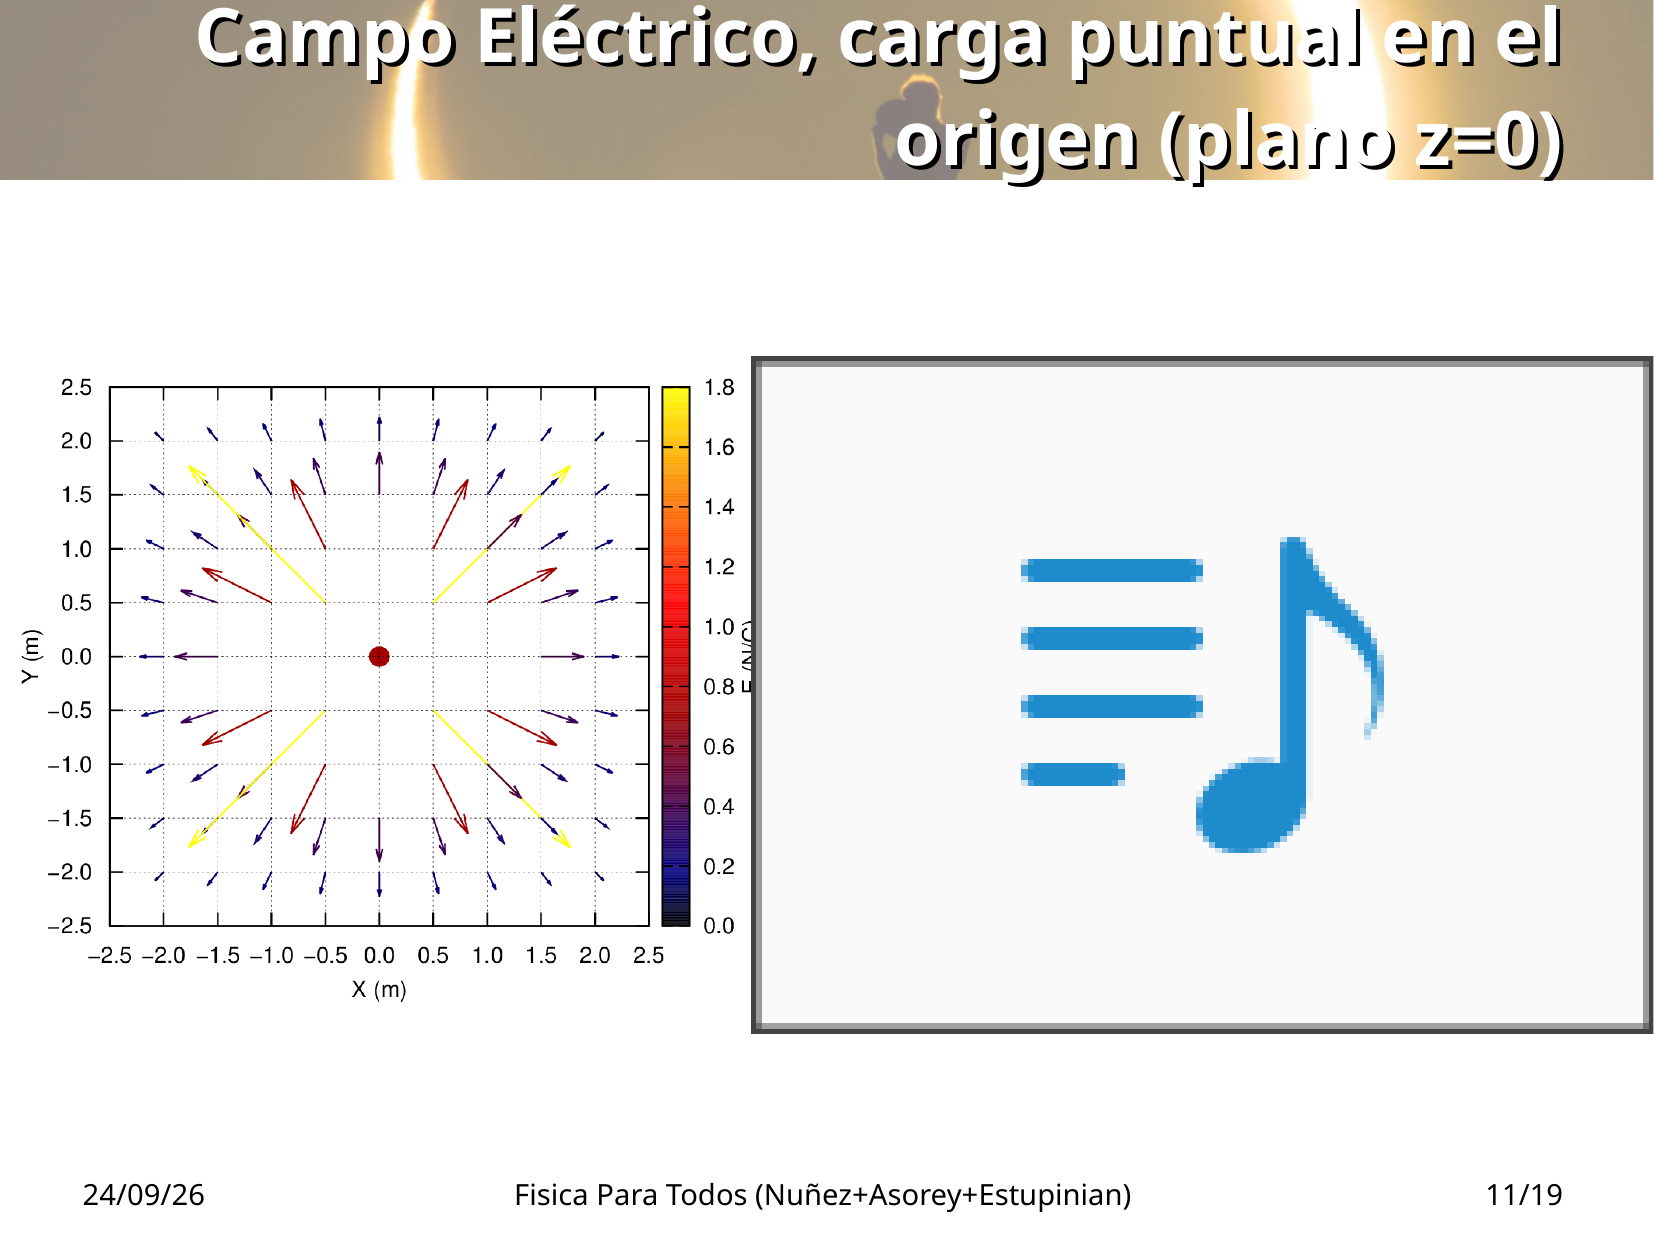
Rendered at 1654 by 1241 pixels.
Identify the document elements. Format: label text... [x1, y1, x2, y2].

title Campo Eléctrico, carga puntual en el origen (plano z=0) [75, 0, 1564, 173]
picture [1204, 173, 1546, 180]
picture [1181, 173, 1189, 180]
picture [1554, 0, 1654, 180]
picture [0, 0, 1003, 180]
text_box [750, 355, 1654, 1036]
picture [1041, 173, 1175, 180]
picture [0, 300, 788, 1036]
